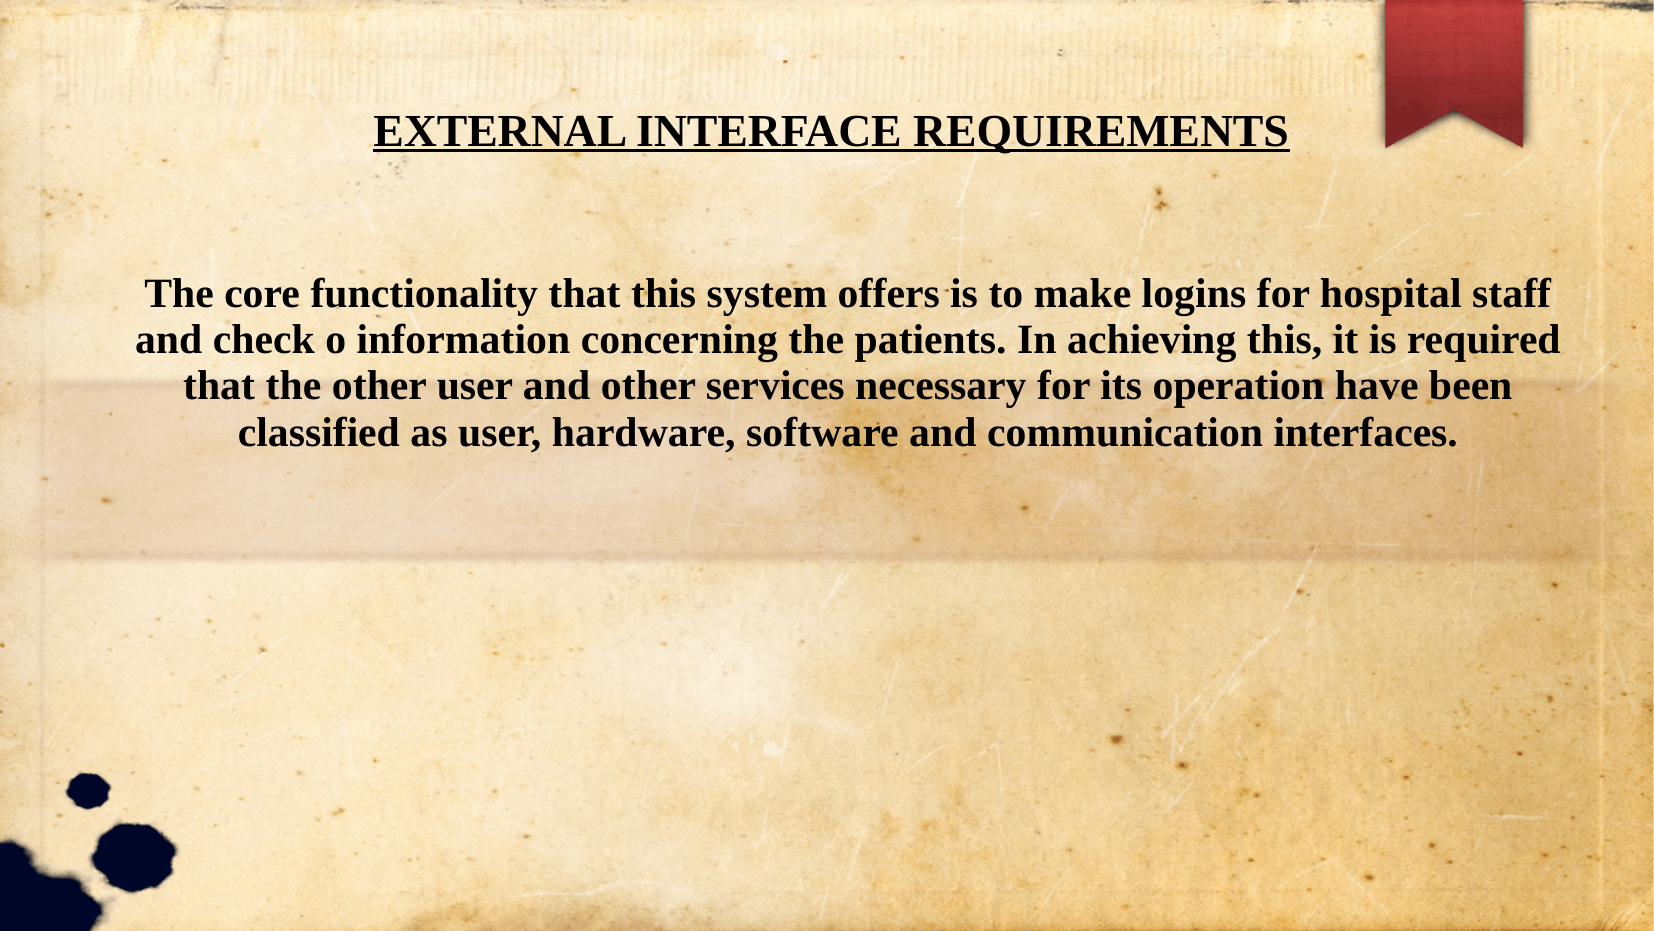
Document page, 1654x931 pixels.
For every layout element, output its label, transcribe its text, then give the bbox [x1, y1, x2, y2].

picture [0, 0, 1654, 931]
title EXTERNAL INTERFACE REQUIREMENTS [82, 37, 1576, 226]
list The core functionality that this system offers is to make logins for hospital staff and check o information concerning the patients. In achieving this, it is required that the other user and other services necessary for its operation have been classified as user, hardware, software and communication interfaces. [101, 270, 1591, 810]
